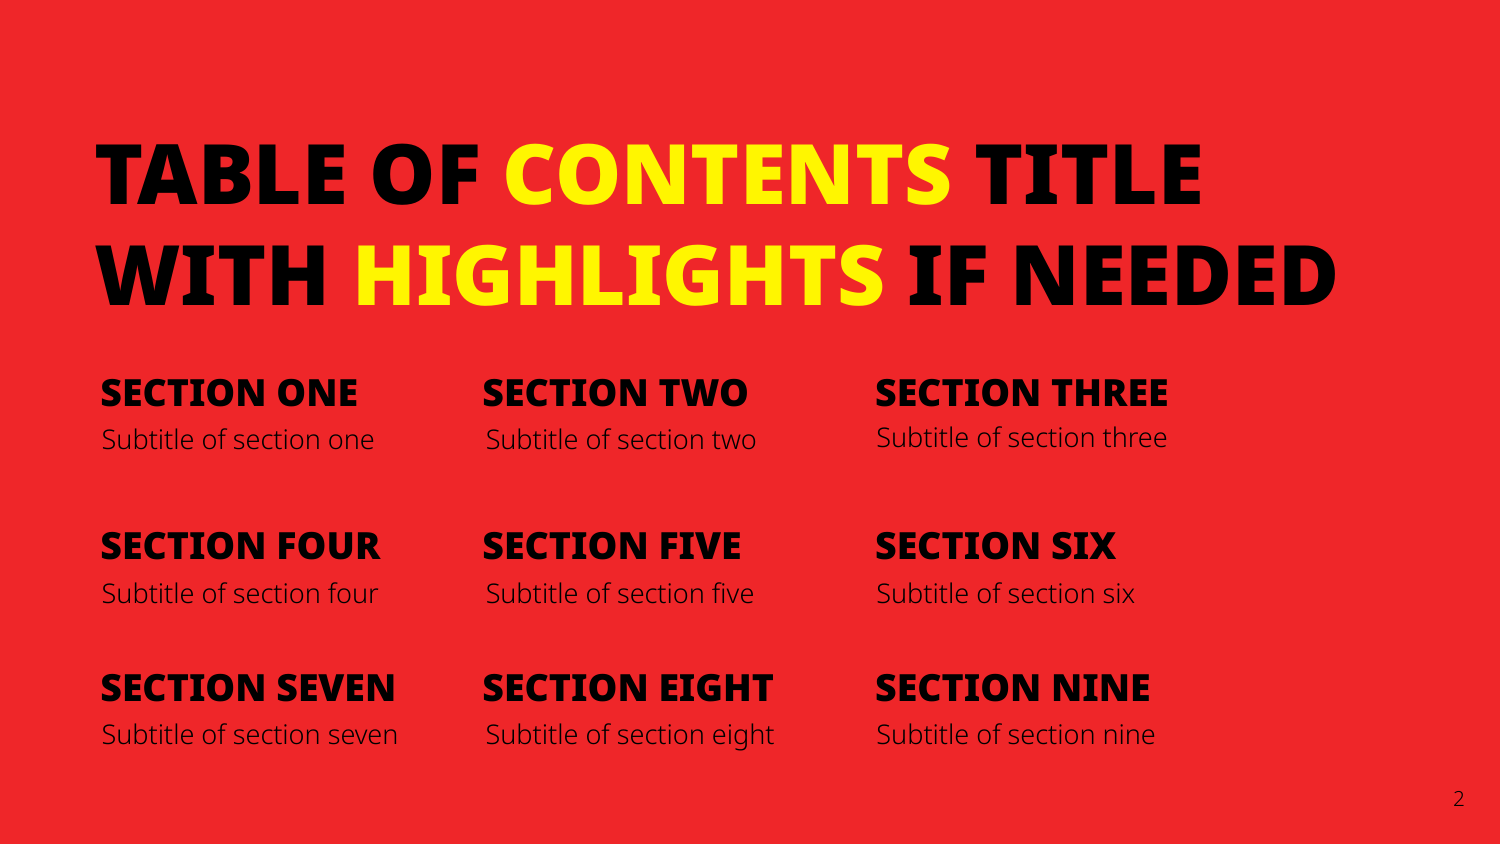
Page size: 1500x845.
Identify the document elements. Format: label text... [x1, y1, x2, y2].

text_box Subtitle of section two [470, 429, 845, 478]
title SECTION SEVEN [85, 648, 467, 724]
text_box Subtitle of section eight [470, 697, 861, 778]
text_box Subtitle of section four [86, 583, 470, 630]
text_box Subtitle of section three [861, 400, 1317, 469]
text_box Subtitle of section seven [86, 724, 470, 778]
title SECTION THREE [860, 353, 1280, 429]
title SECTION SIX [860, 506, 1280, 583]
text_box Subtitle of section one [86, 429, 470, 478]
text_box Subtitle of section five [470, 583, 845, 630]
title TABLE OF CONTENTS TITLE WITH HIGHLIGHTS IF NEEDED [79, 106, 1485, 337]
text_box Subtitle of section nine [861, 724, 1384, 778]
title SECTION EIGHT [467, 648, 851, 724]
title SECTION FOUR [85, 506, 467, 583]
title SECTION TWO [467, 353, 860, 429]
title SECTION FIVE [467, 506, 851, 583]
title SECTION ONE [85, 353, 467, 429]
title SECTION NINE [860, 648, 1384, 724]
text_box Subtitle of section six [861, 556, 1329, 628]
